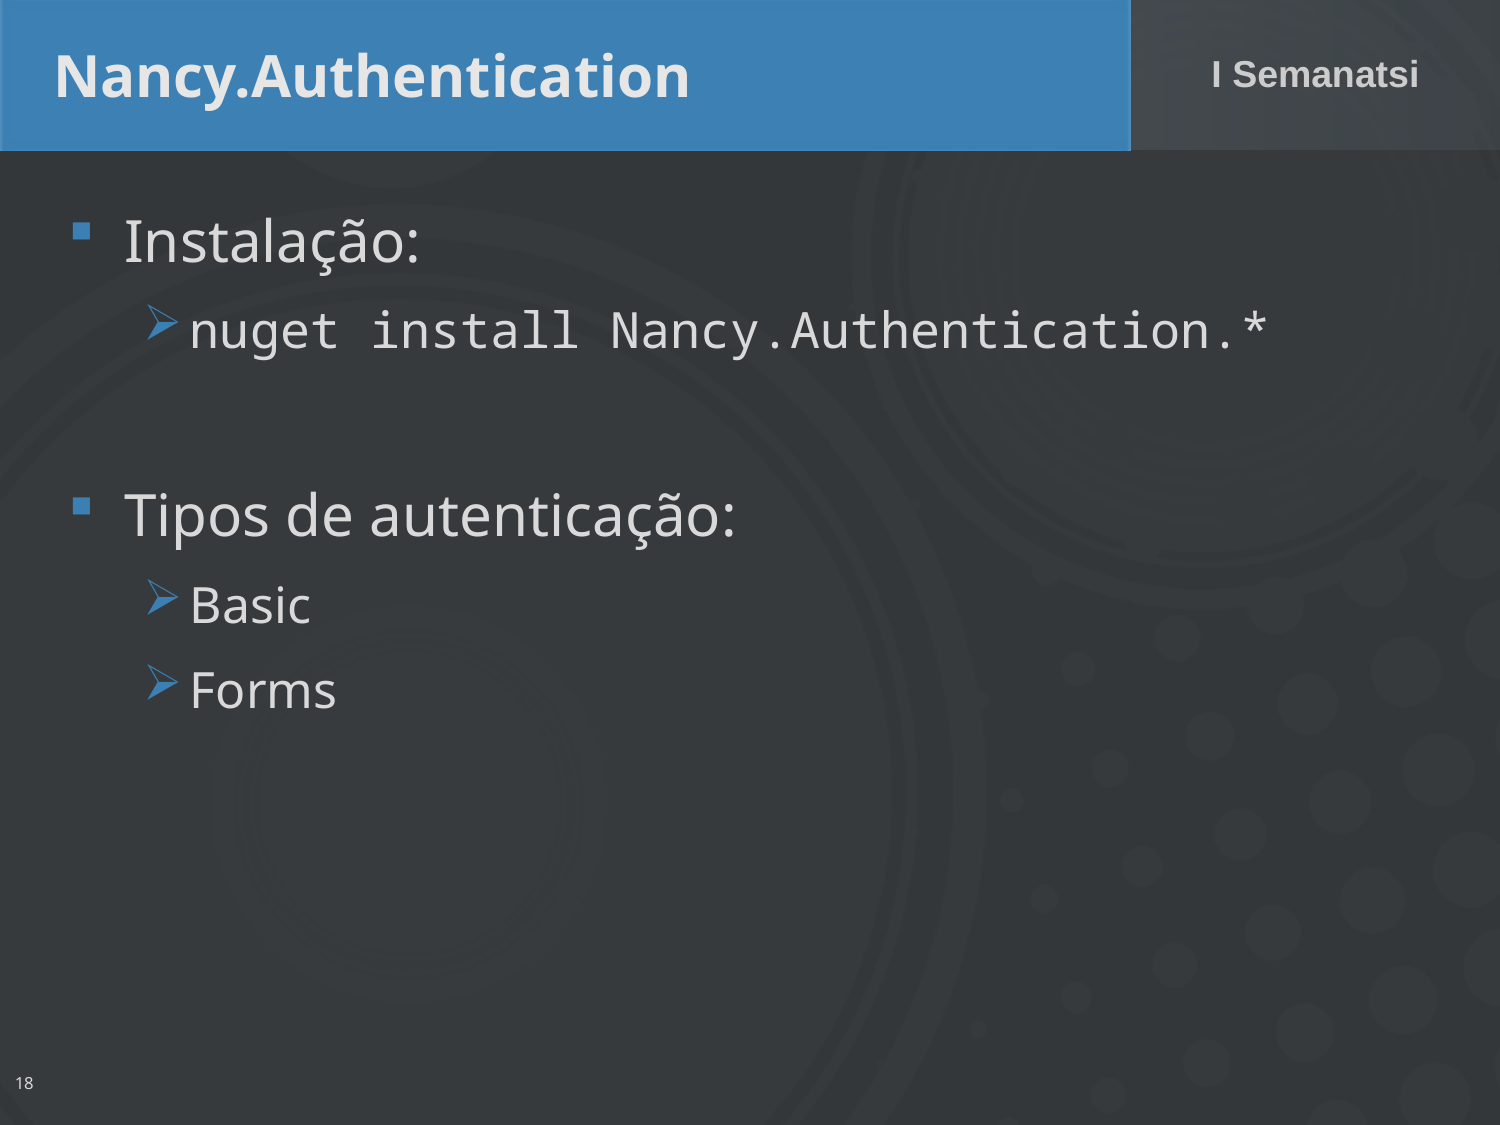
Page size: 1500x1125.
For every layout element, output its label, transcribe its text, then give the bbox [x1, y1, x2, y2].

list Instalação: nuget install Nancy.Authentication.* Tipos de autenticação: Basic Forms [53, 196, 1447, 1016]
title Nancy.Authentication [53, 0, 1128, 149]
picture [0, 0, 1500, 1125]
